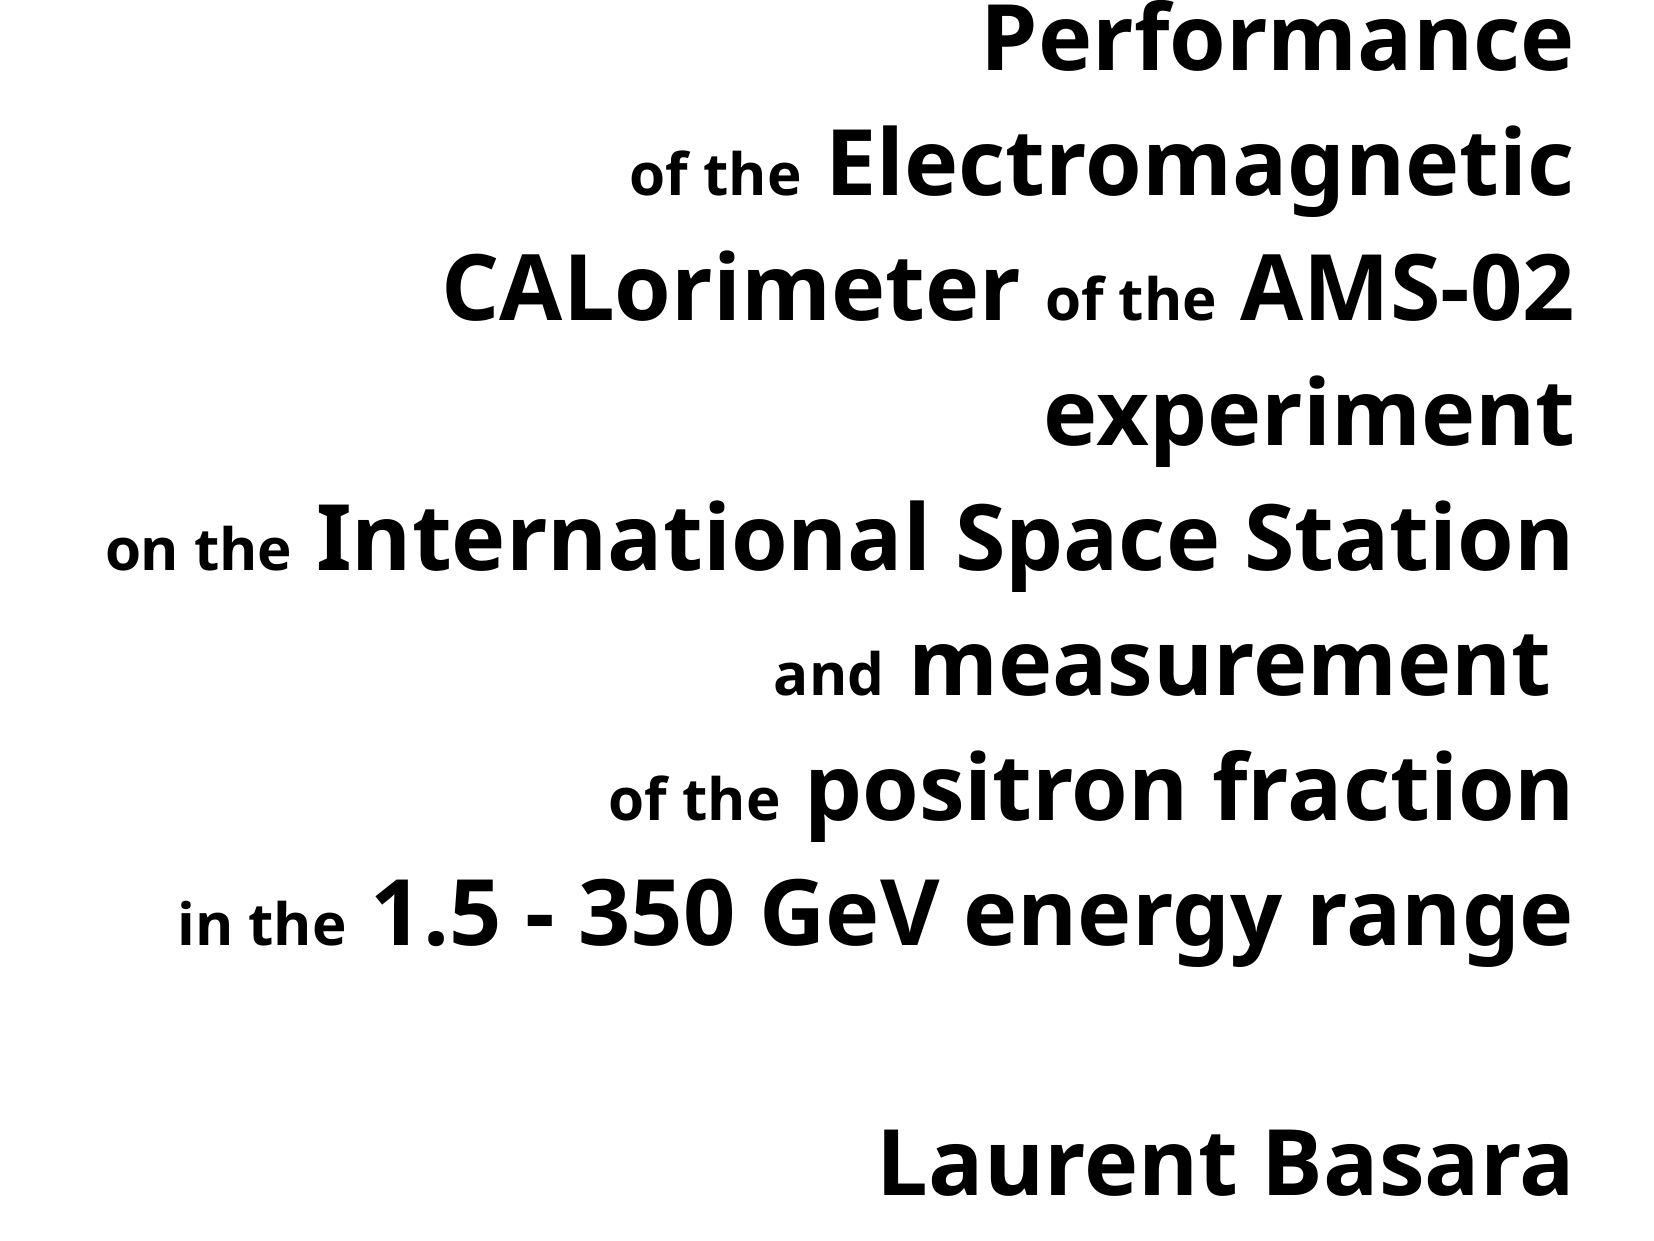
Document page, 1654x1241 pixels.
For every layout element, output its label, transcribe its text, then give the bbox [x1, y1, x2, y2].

title Performance of the Electromagnetic CALorimeter of the AMS-02 experiment on the International Space Station and measurement of the positron fraction in the 1.5 - 350 GeV energy range Laurent Basara [87, 44, 1576, 1152]
